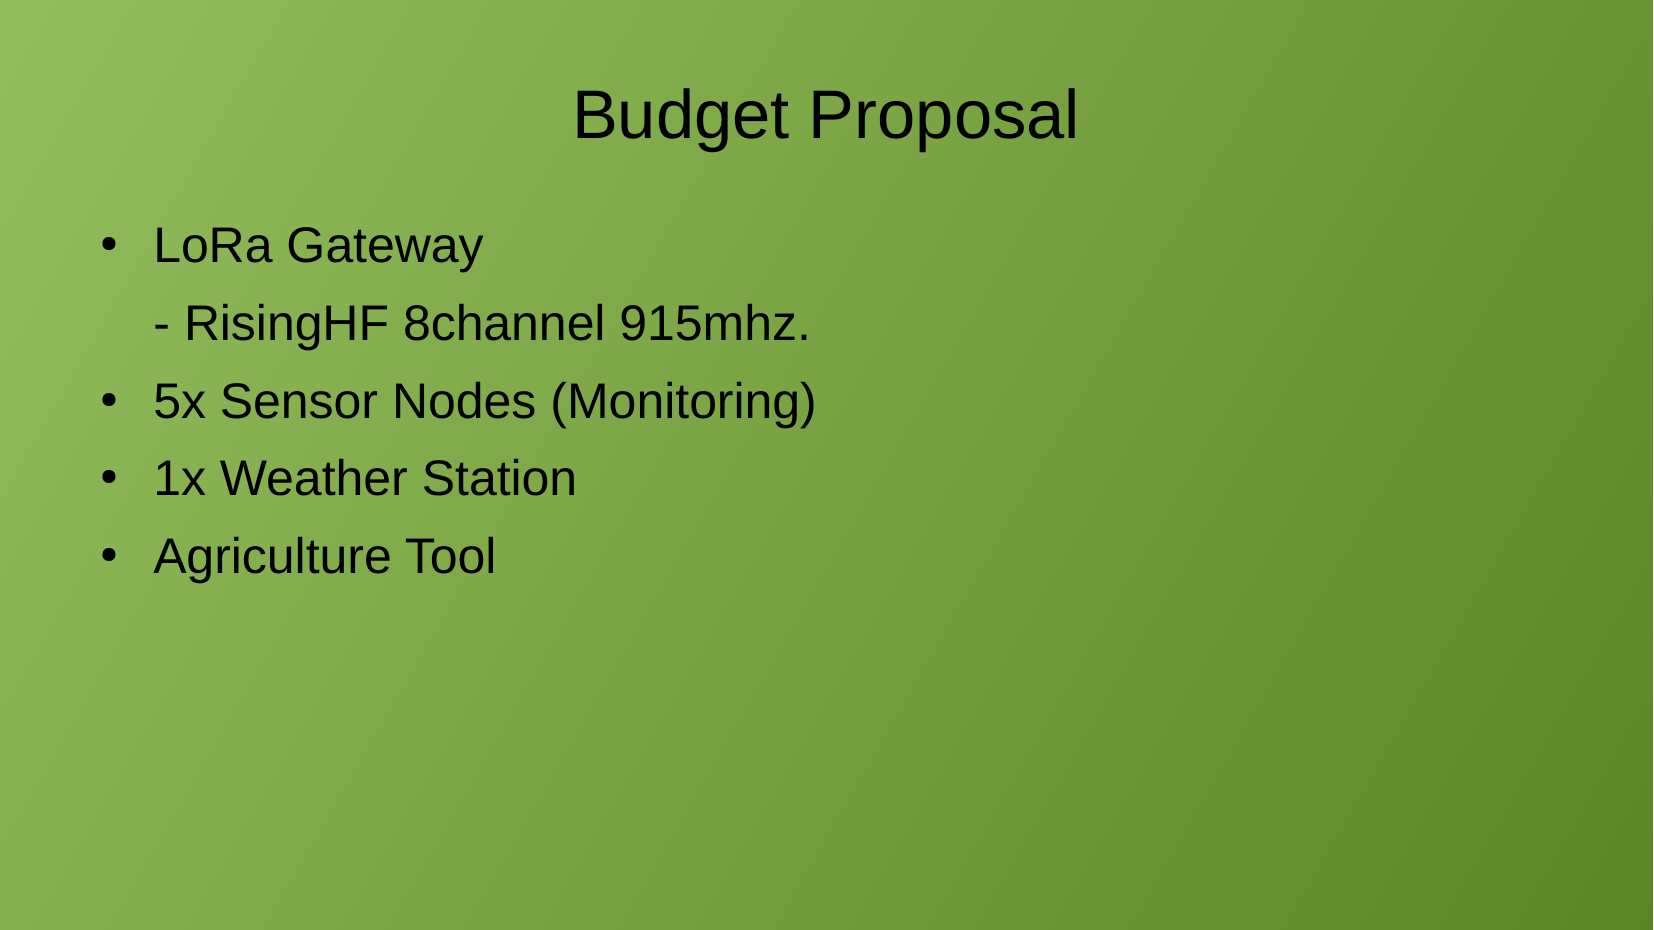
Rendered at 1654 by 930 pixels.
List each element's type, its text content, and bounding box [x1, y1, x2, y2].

list LoRa Gateway - RisingHF 8channel 915mhz. 5x Sensor Nodes (Monitoring) 1x Weather Station Agriculture Tool [82, 217, 1571, 757]
title Budget Proposal [82, 36, 1571, 193]
